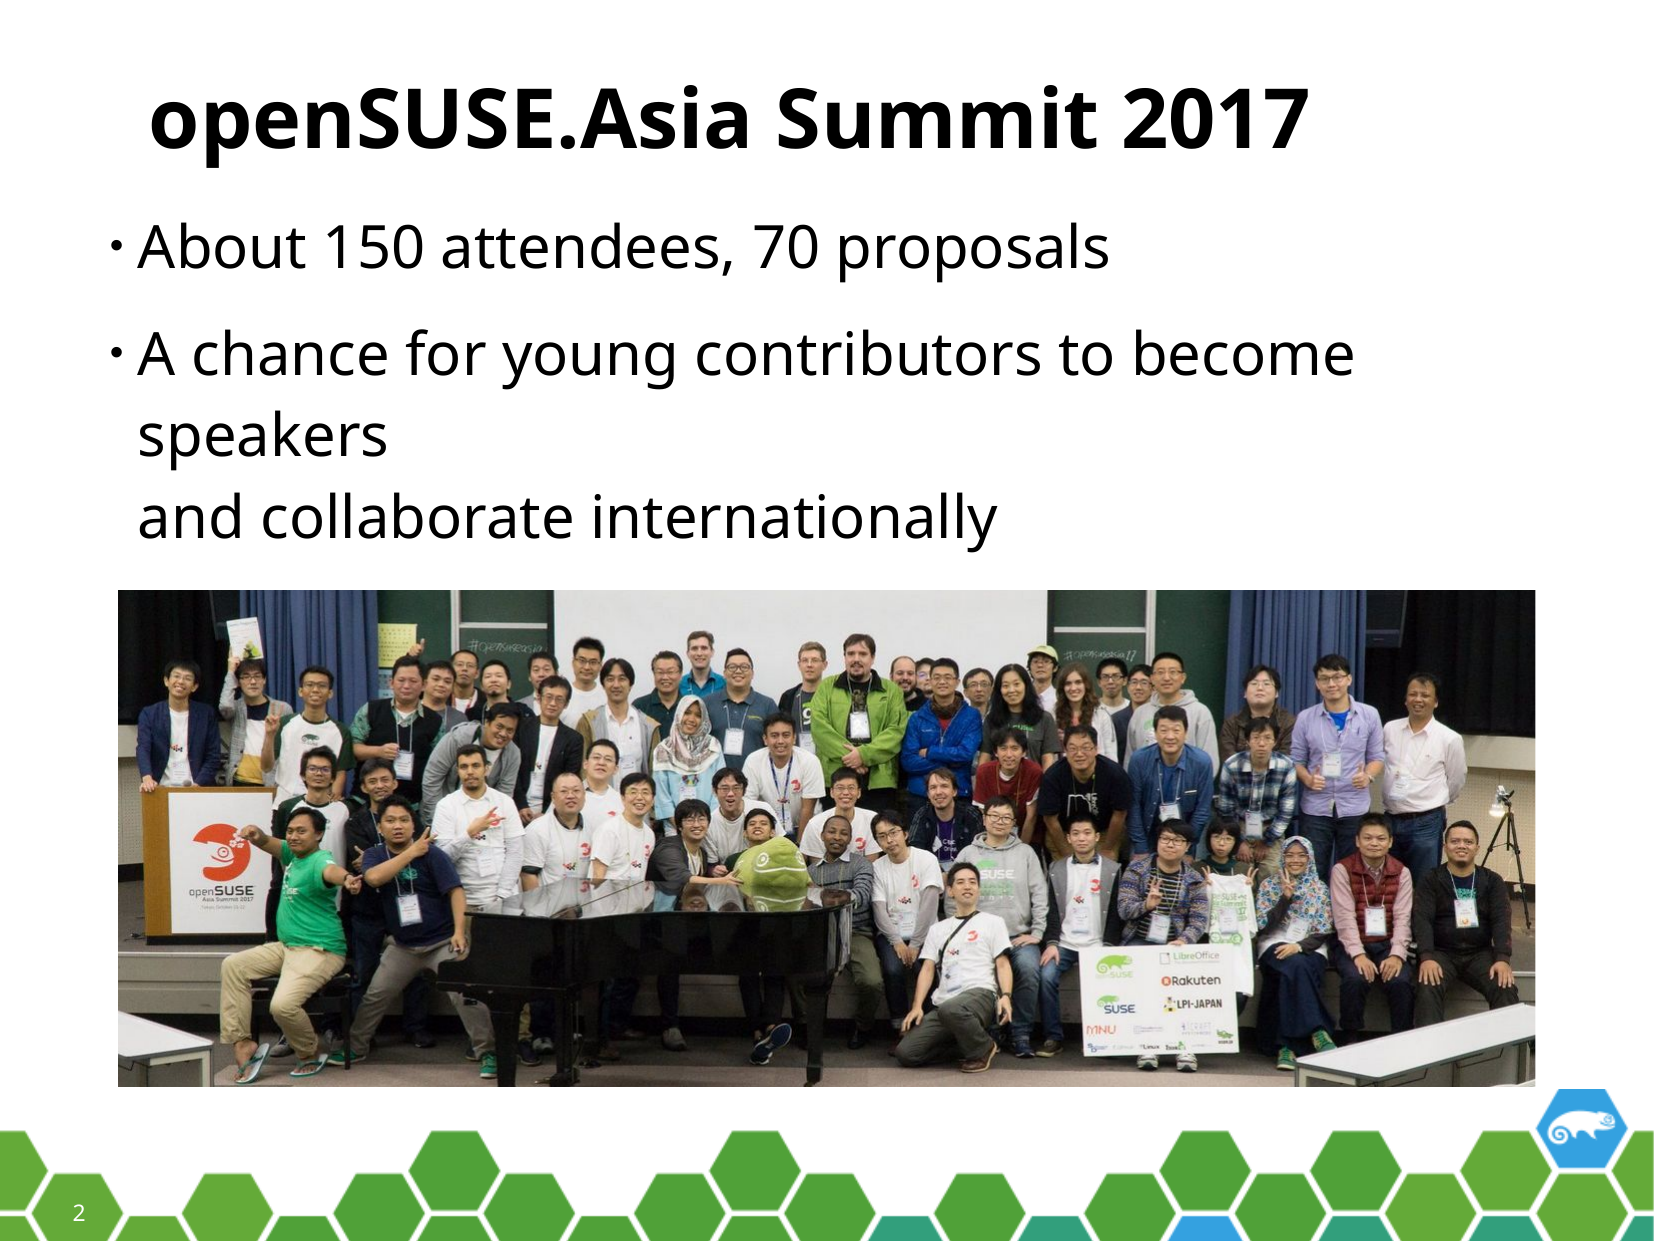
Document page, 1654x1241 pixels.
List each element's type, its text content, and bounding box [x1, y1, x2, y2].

title openSUSE.Asia Summit 2017 [148, 26, 1512, 204]
picture [0, 1089, 1654, 1241]
picture [118, 590, 1536, 1087]
list About 150 attendees, 70 proposals A chance for young contributors to become speakers and collaborate internationally [109, 204, 1551, 370]
